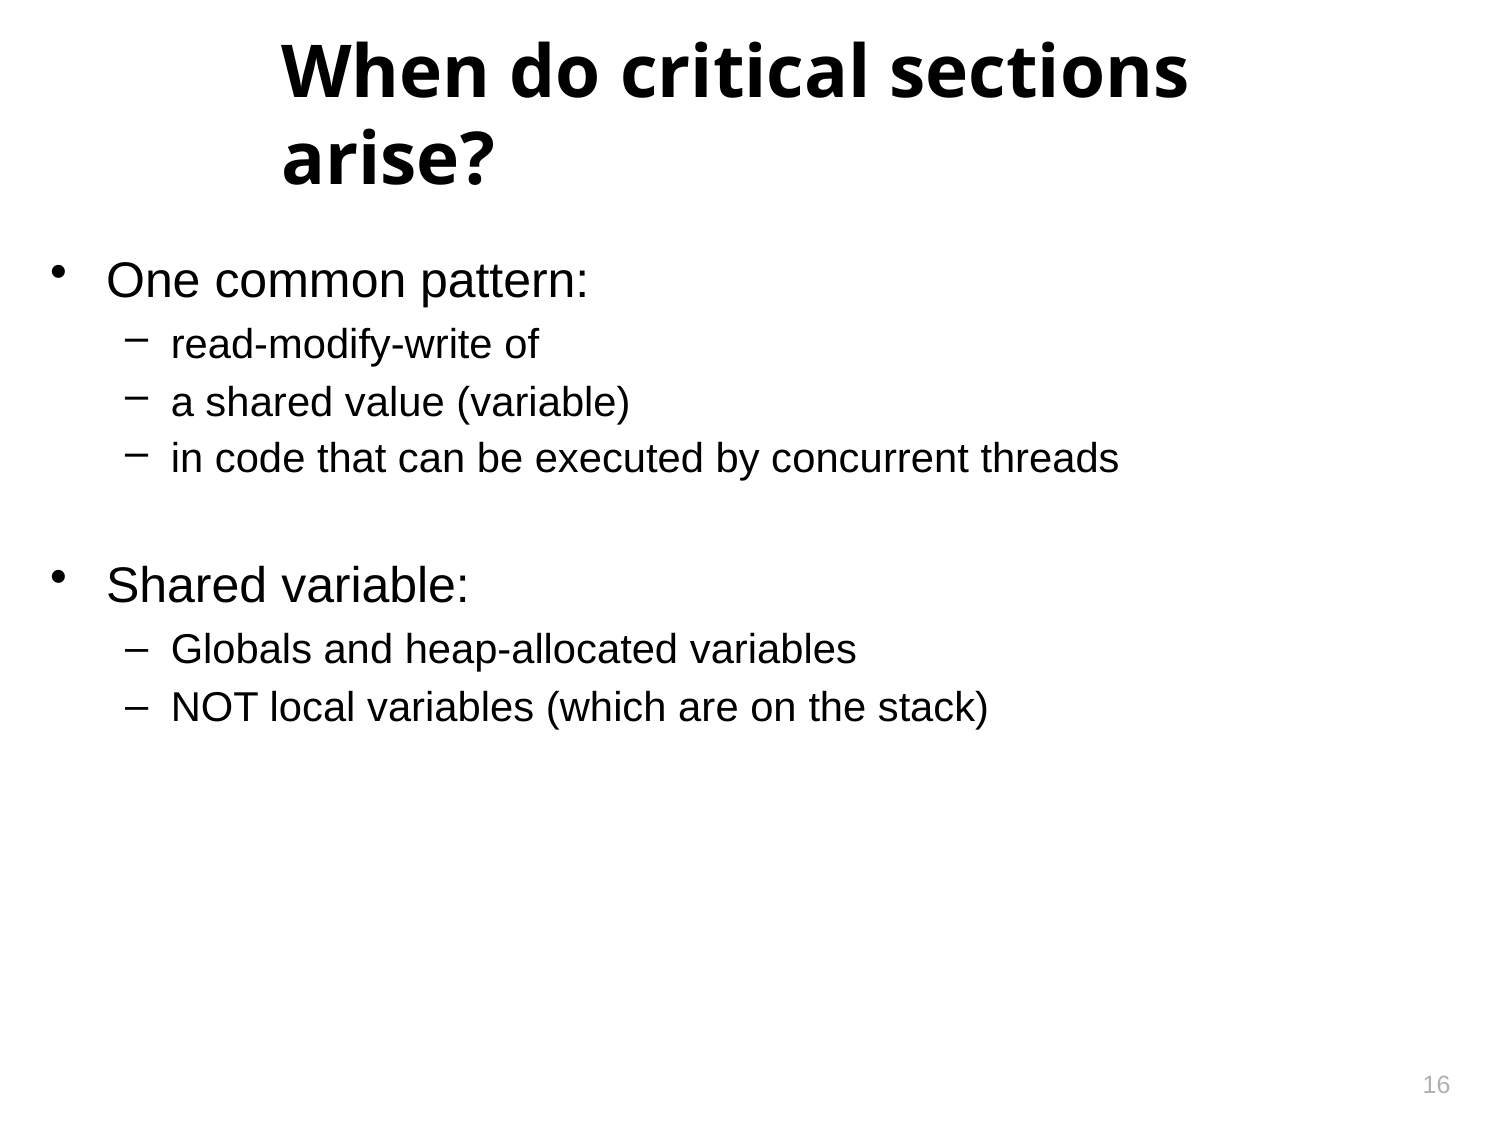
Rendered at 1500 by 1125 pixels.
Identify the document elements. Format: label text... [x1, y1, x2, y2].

slide_number <number> [1416, 757, 1466, 1125]
title When do critical sections arise? [279, 15, 1221, 206]
text_box One common pattern: read-modify-write of a shared value (variable) in code that can be executed by concurrent threads Shared variable: Globals and heap-allocated variables NOT local variables (which are on the stack) [47, 235, 1121, 731]
